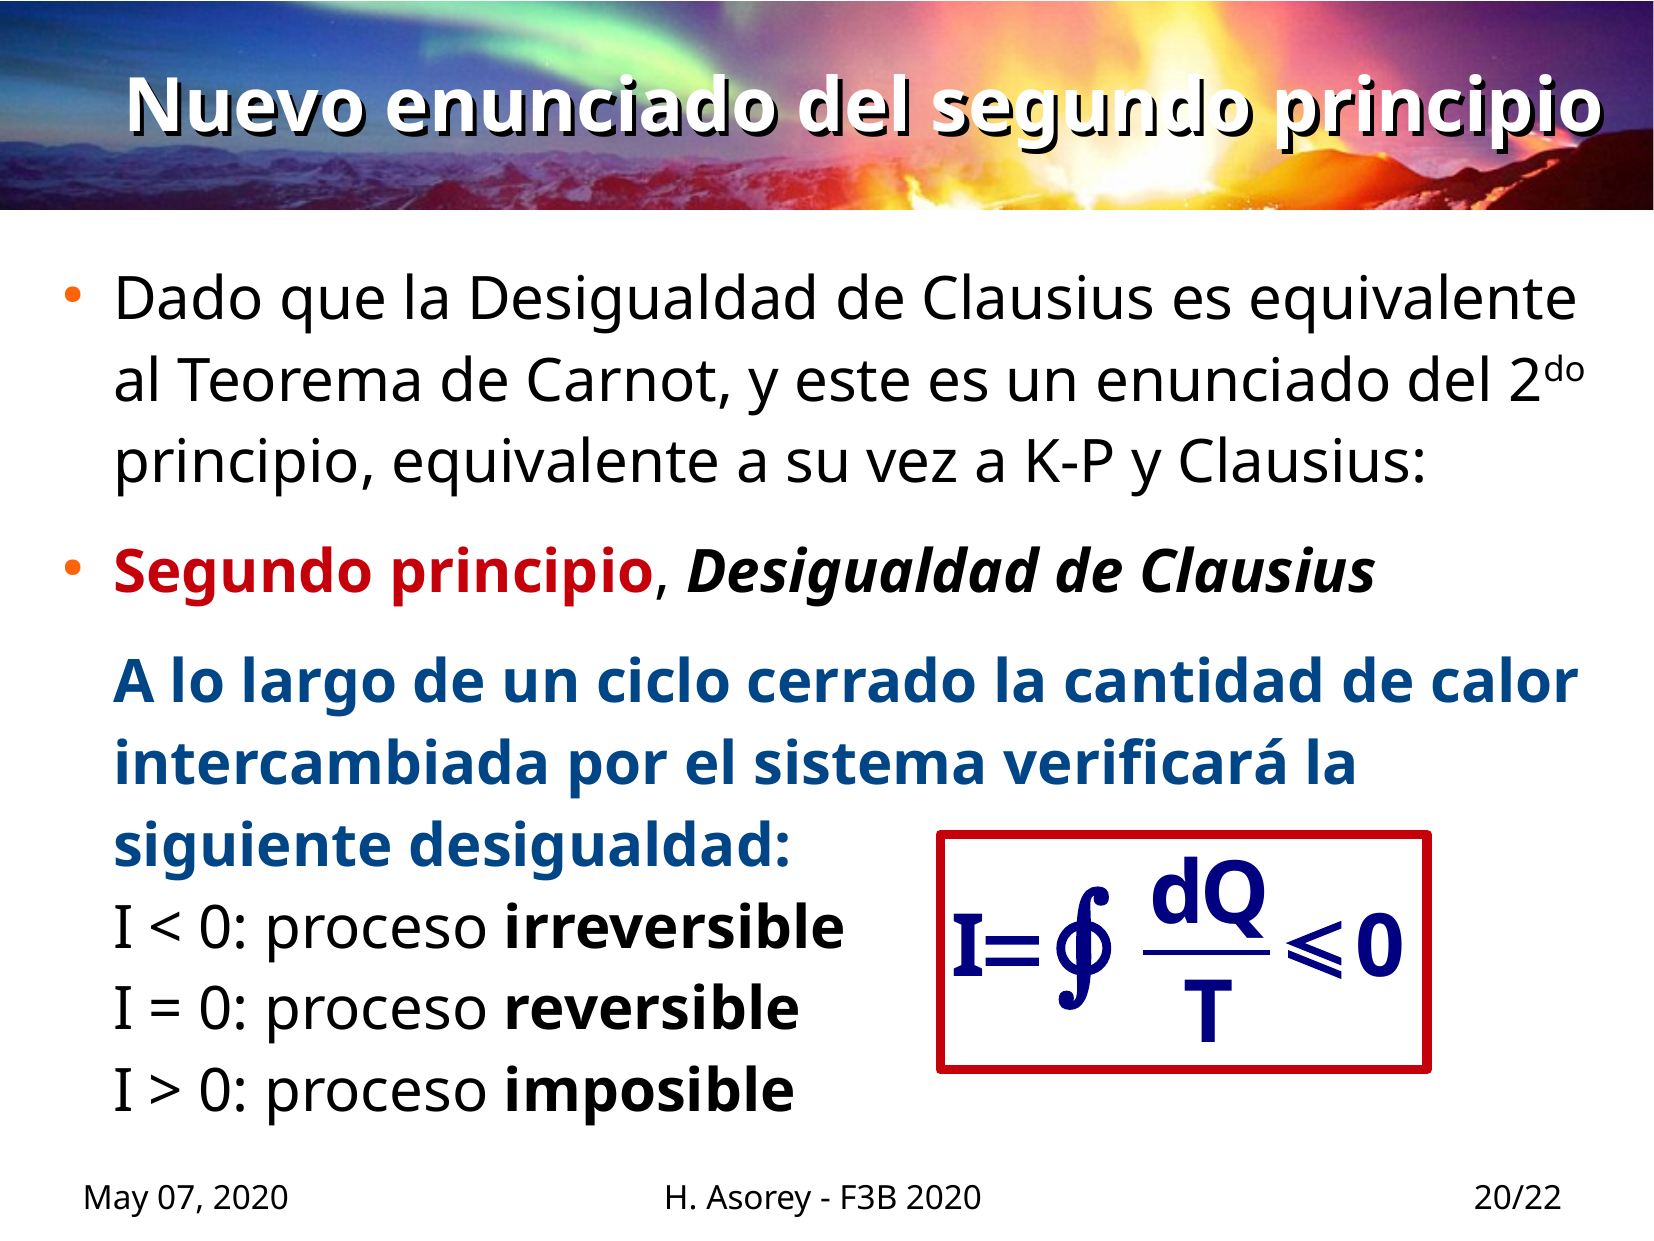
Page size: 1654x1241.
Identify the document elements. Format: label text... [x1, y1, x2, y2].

picture [0, 1, 1654, 210]
list Dado que la Desigualdad de Clausius es equivalente al Teorema de Carnot, y este es un enunciado del 2do principio, equivalente a su vez a K-P y Clausius: Segundo principio, Desigualdad de Clausius A lo largo de un ciclo cerrado la cantidad de calor intercambiada por el sistema verificará la siguiente desigualdad: I < 0: proceso irreversible I = 0: proceso reversible I > 0: proceso imposible [45, 255, 1606, 1186]
title Nuevo enunciado del segundo principio [45, 15, 1606, 191]
chart [945, 839, 1423, 1066]
